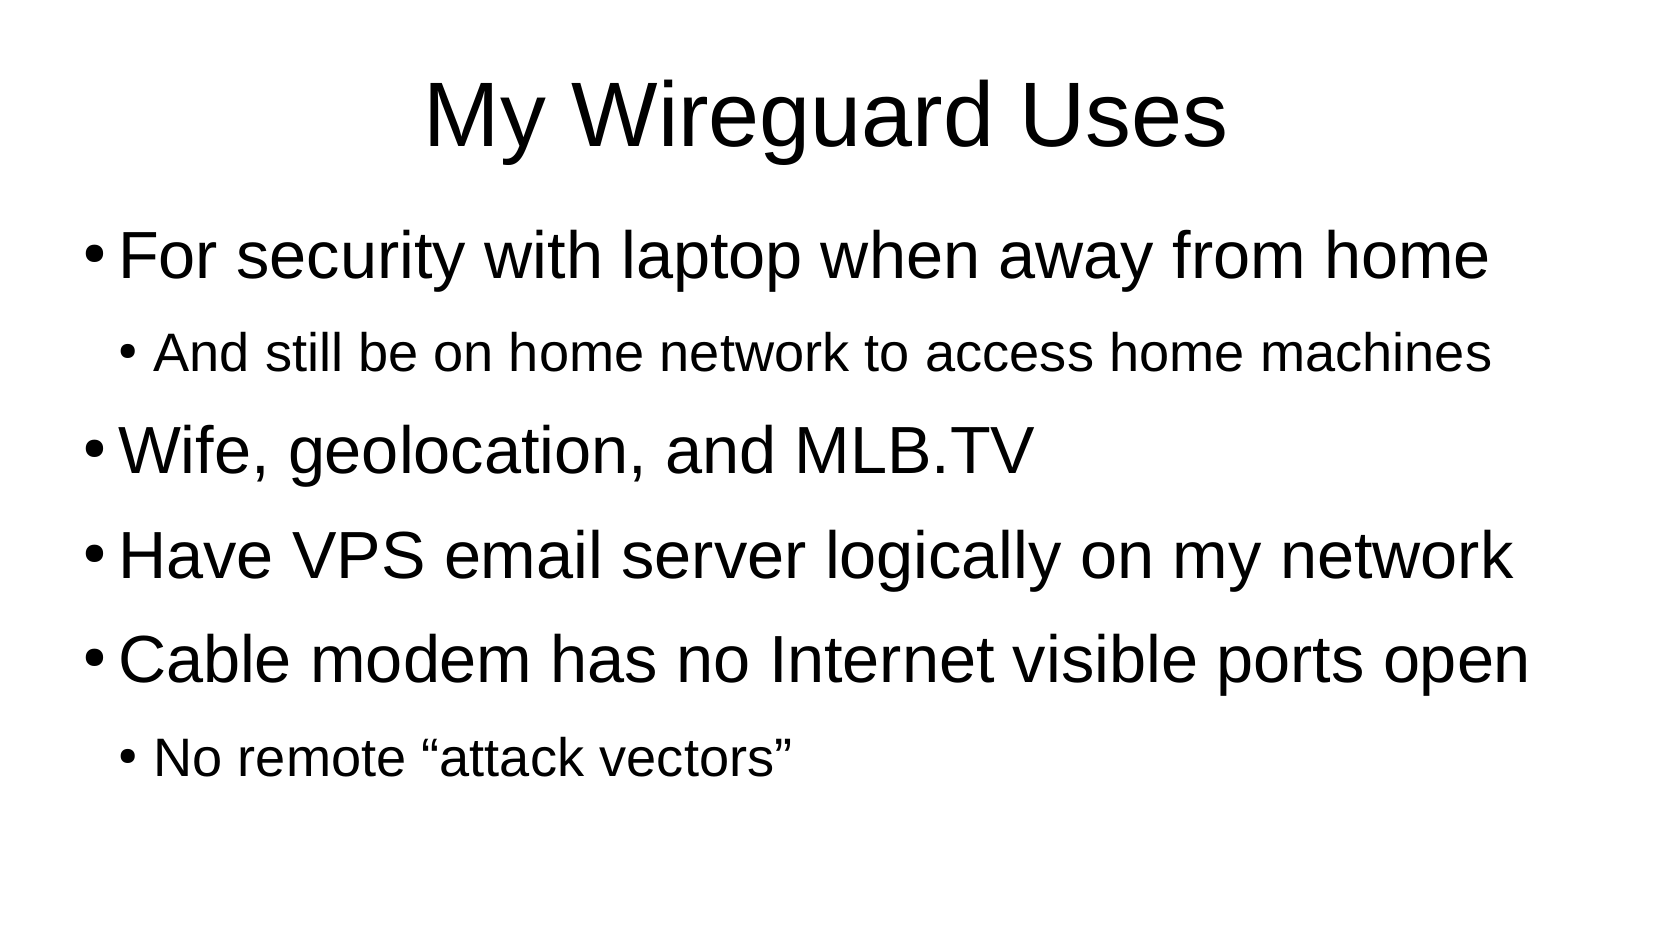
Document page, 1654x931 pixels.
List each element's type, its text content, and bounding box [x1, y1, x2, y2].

subtitle For security with laptop when away from home And still be on home network to access home machines Wife, geolocation, and MLB.TV Have VPS email server logically on my network Cable modem has no Internet visible ports open No remote “attack vectors” [82, 217, 1571, 788]
title My Wireguard Uses [82, 37, 1571, 193]
